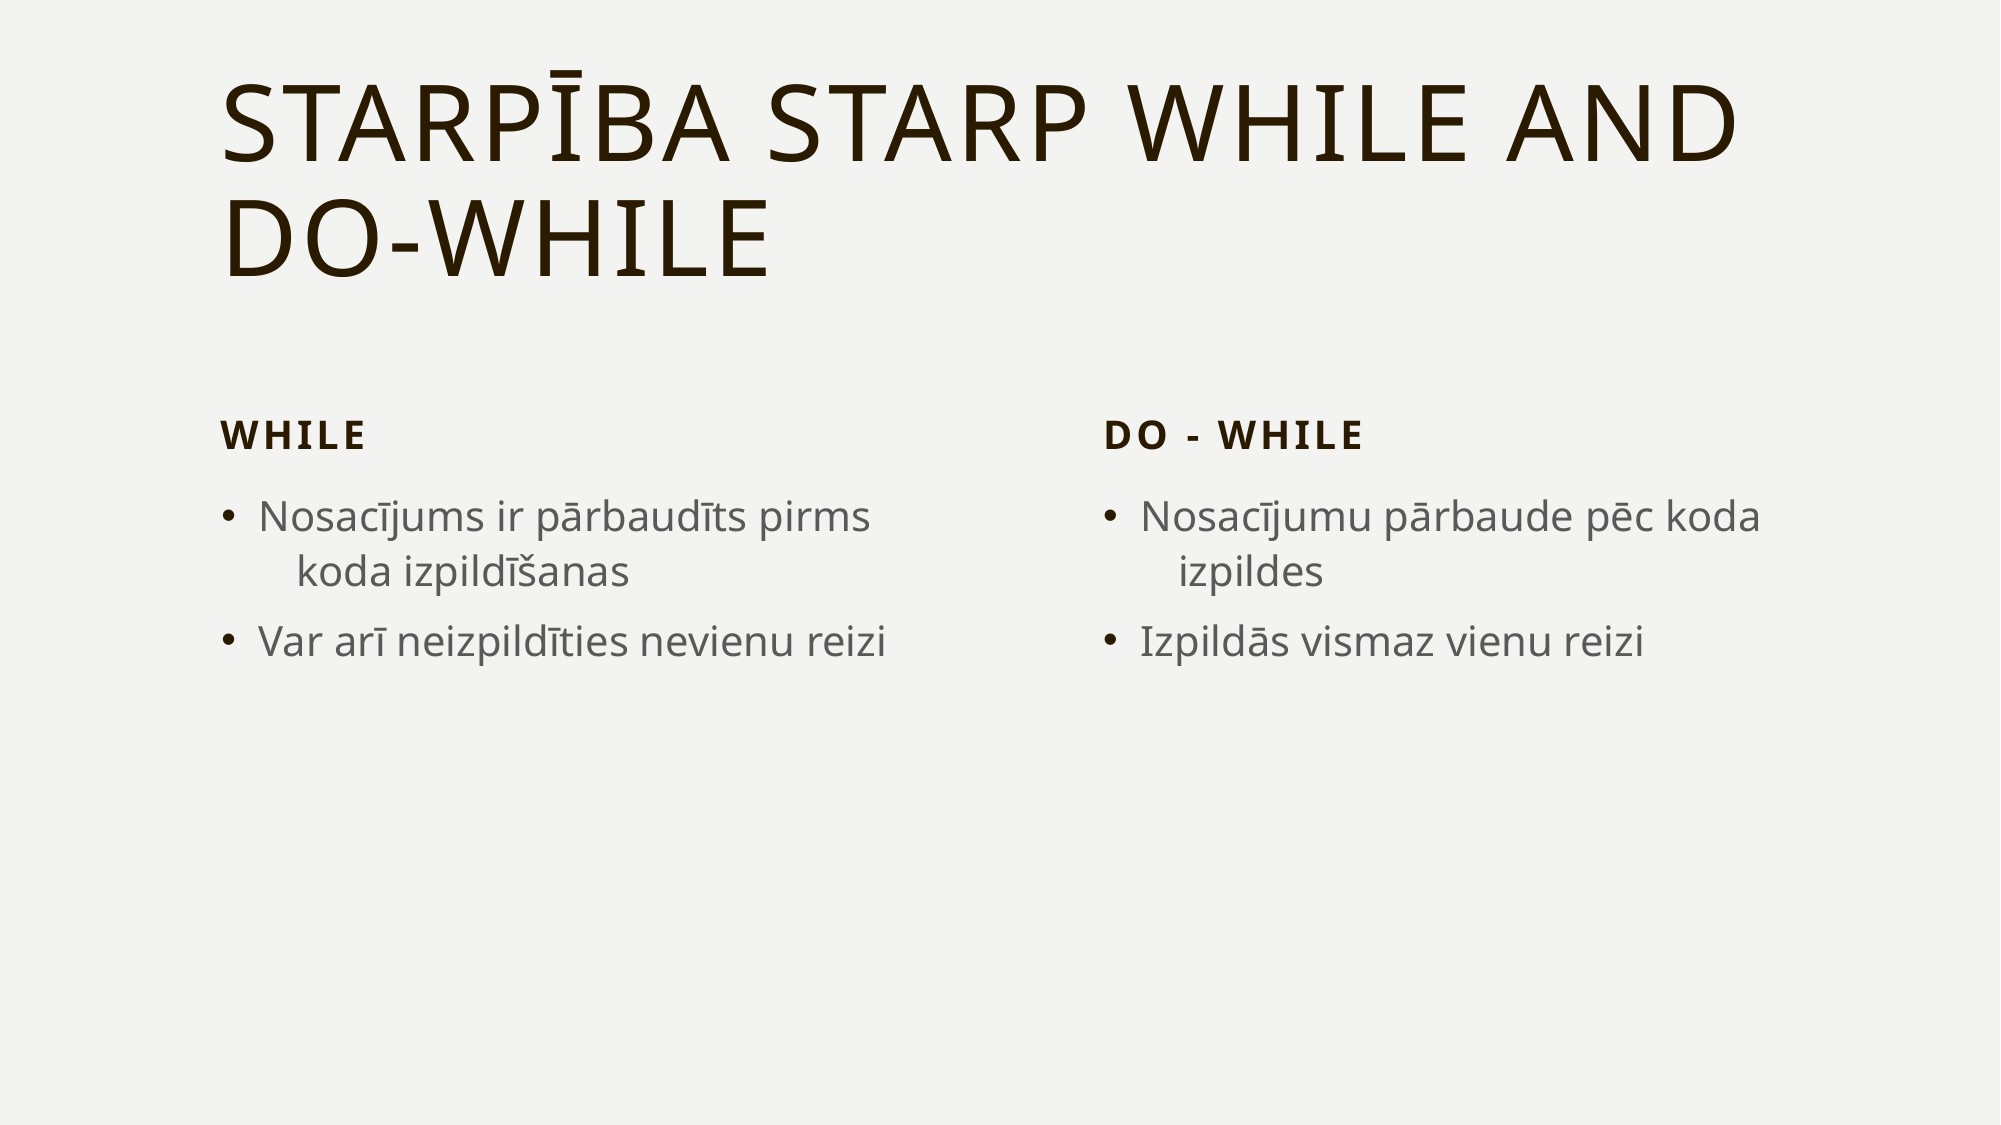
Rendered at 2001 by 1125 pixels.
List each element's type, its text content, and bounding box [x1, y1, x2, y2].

list Do - wHILE [1088, 360, 1876, 465]
list Nosacījumu pārbaude pēc koda izpildes Izpildās vismaz vienu reizi [1088, 477, 1876, 969]
title Starpība starp while and do-while [205, 62, 1875, 308]
list While [205, 360, 993, 465]
list Nosacījums ir pārbaudīts pirms koda izpildīšanas Var arī neizpildīties nevienu reizi [206, 477, 994, 969]
